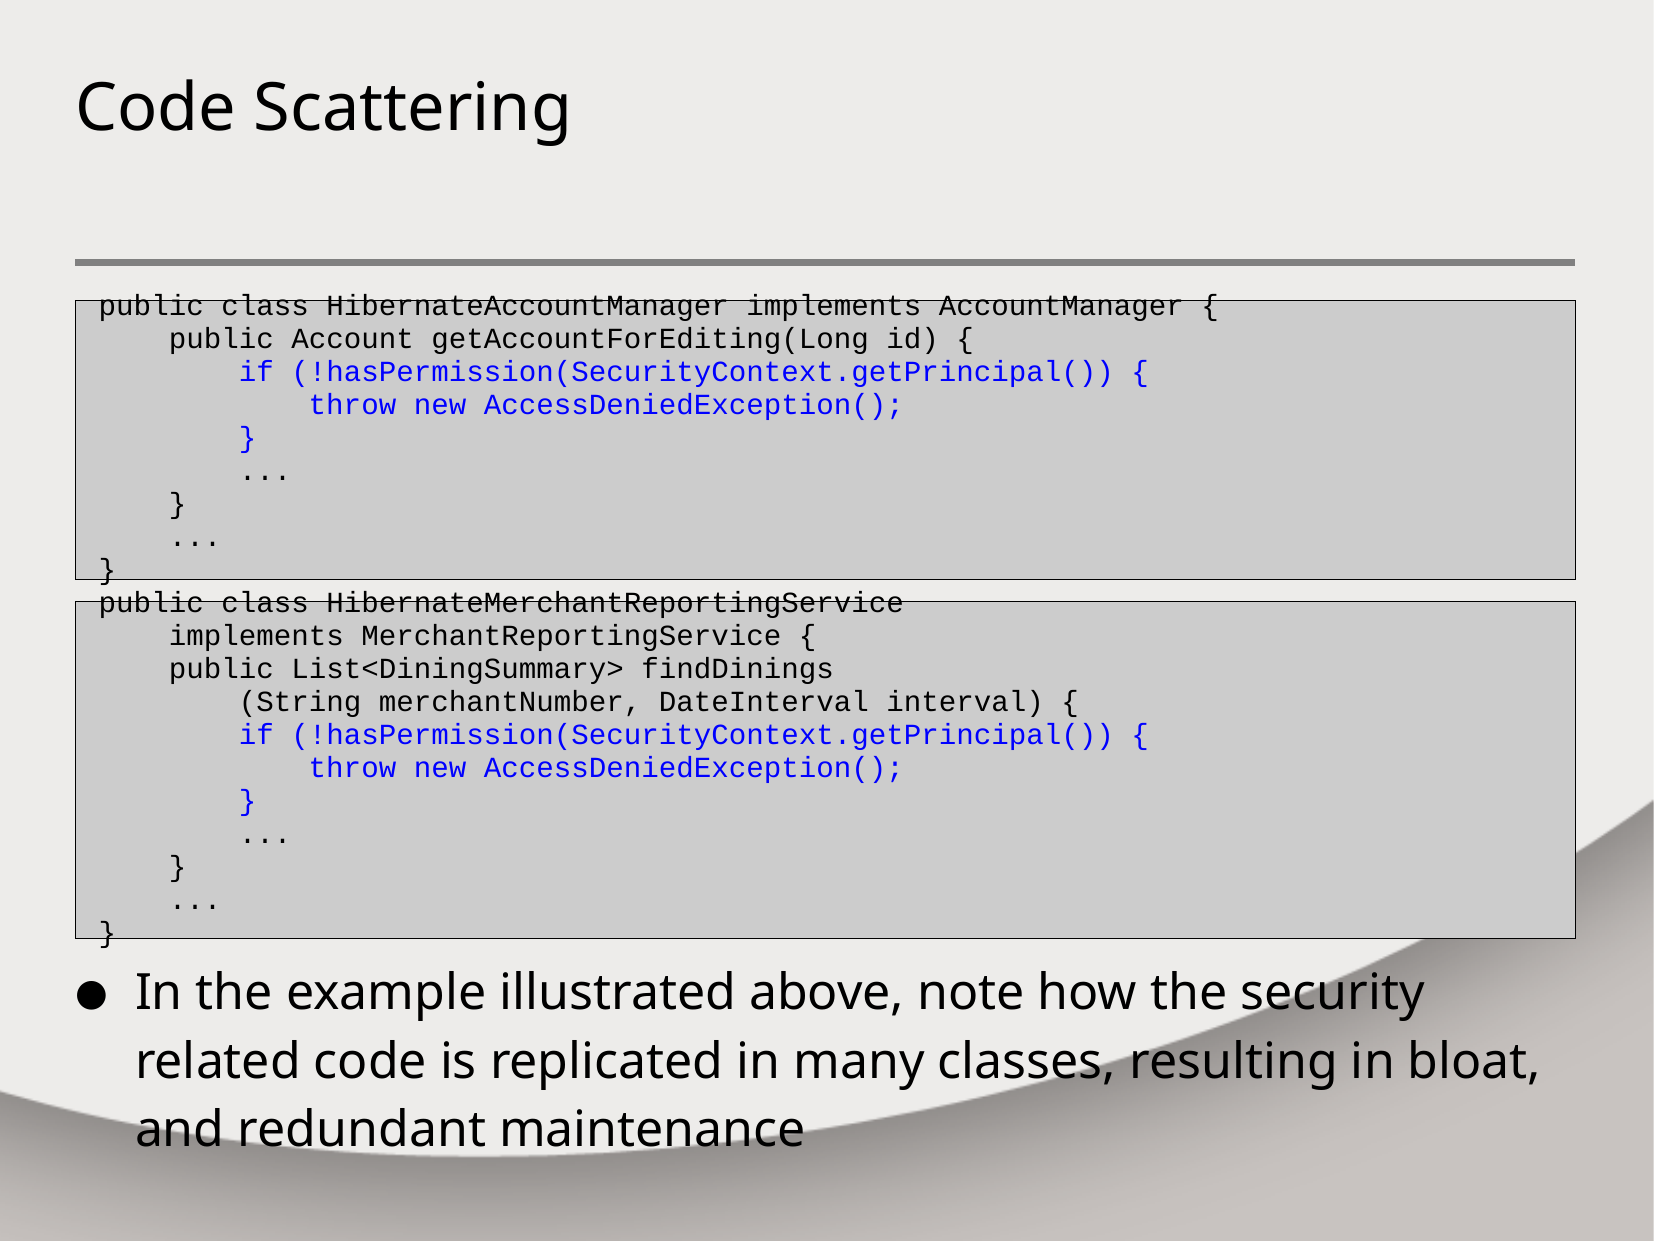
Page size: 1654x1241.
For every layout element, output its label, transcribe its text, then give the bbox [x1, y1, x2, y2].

list In the example illustrated above, note how the security related code is replicated in many classes, resulting in bloat, and redundant maintenance [75, 939, 1576, 1163]
picture [0, 0, 1654, 1241]
title Code Scattering [75, 75, 1576, 226]
text_box public class HibernateMerchantReportingService implements MerchantReportingService { public List<DiningSummary> findDinings (String merchantNumber, DateInterval interval) { if (!hasPermission(SecurityContext.getPrincipal()) { throw new AccessDeniedException(); } ... } ... } [75, 601, 1576, 939]
list In the example illustrated above, note how the security related code is replicated in many classes, resulting in bloat, and redundant maintenance [75, 300, 1576, 601]
